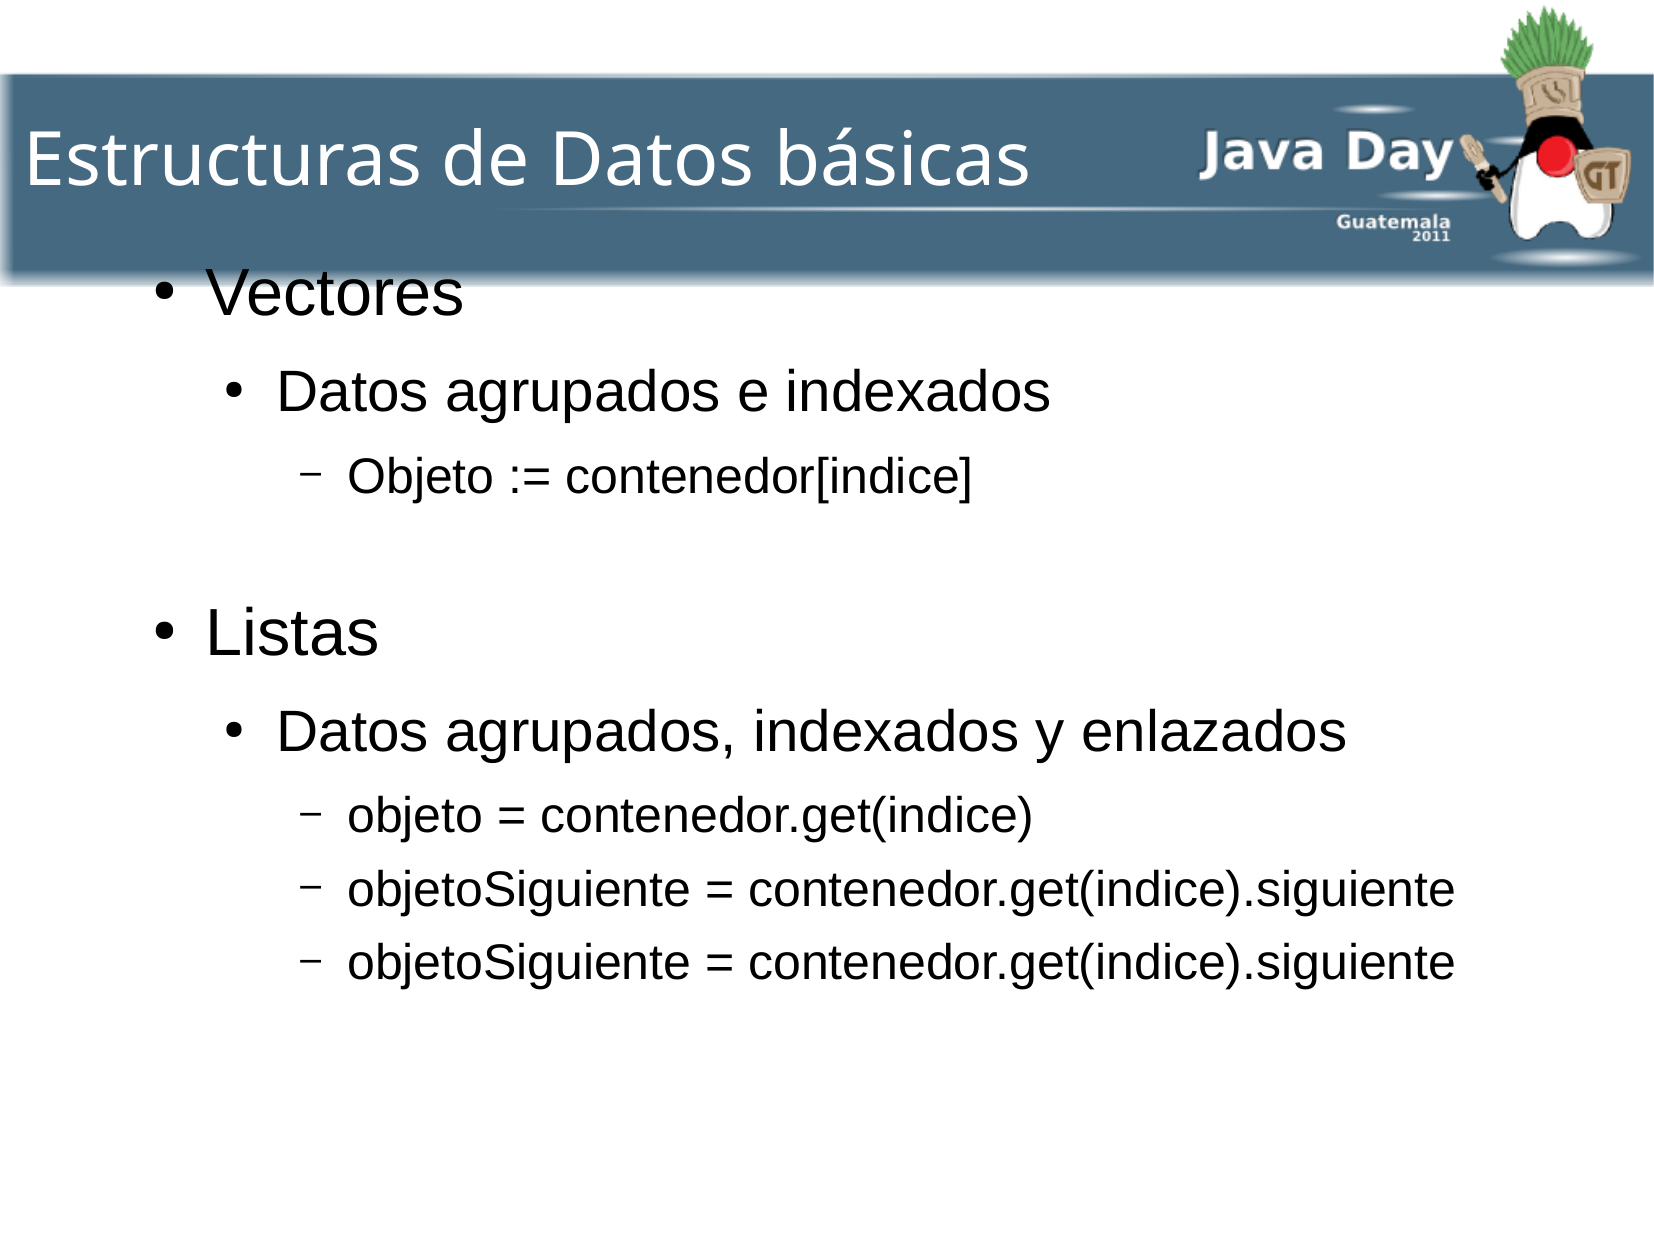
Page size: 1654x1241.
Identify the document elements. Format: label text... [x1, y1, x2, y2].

title Estructuras de Datos básicas [23, 52, 1512, 260]
picture [0, 3, 1654, 287]
list Vectores Datos agrupados e indexados Objeto := contenedor[indice] Listas Datos agrupados, indexados y enlazados objeto = contenedor.get(indice) objetoSiguiente = contenedor.get(indice).siguiente objetoSiguiente = contenedor.get(indice).siguiente [135, 255, 1494, 1138]
